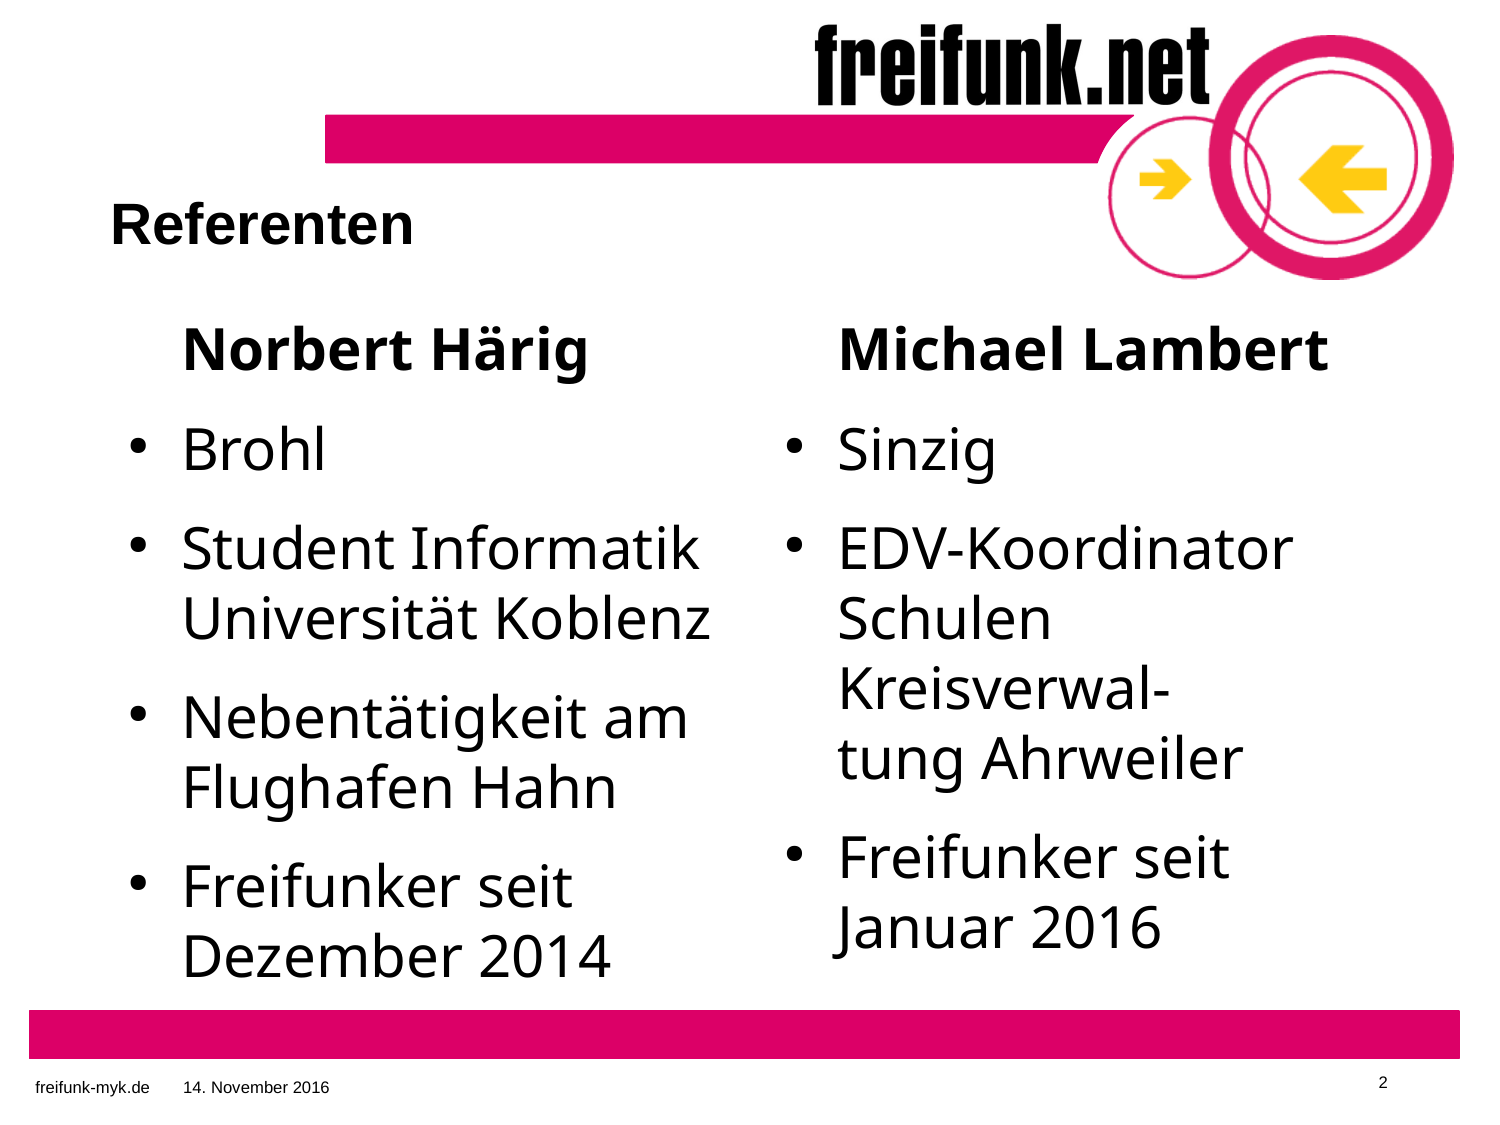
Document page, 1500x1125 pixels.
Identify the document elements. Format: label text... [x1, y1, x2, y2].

list Michael Lambert Sinzig EDV-Koordinator Schulen Kreisverwal- tung Ahrweiler Freifunker seit Januar 2016 [766, 312, 1392, 1000]
picture [816, 24, 1454, 280]
title Referenten [110, 160, 1093, 282]
list Norbert Härig Brohl Student Informatik Universität Koblenz Nebentätigkeit am Flughafen Hahn Freifunker seit Dezember 2014 [110, 312, 736, 1000]
